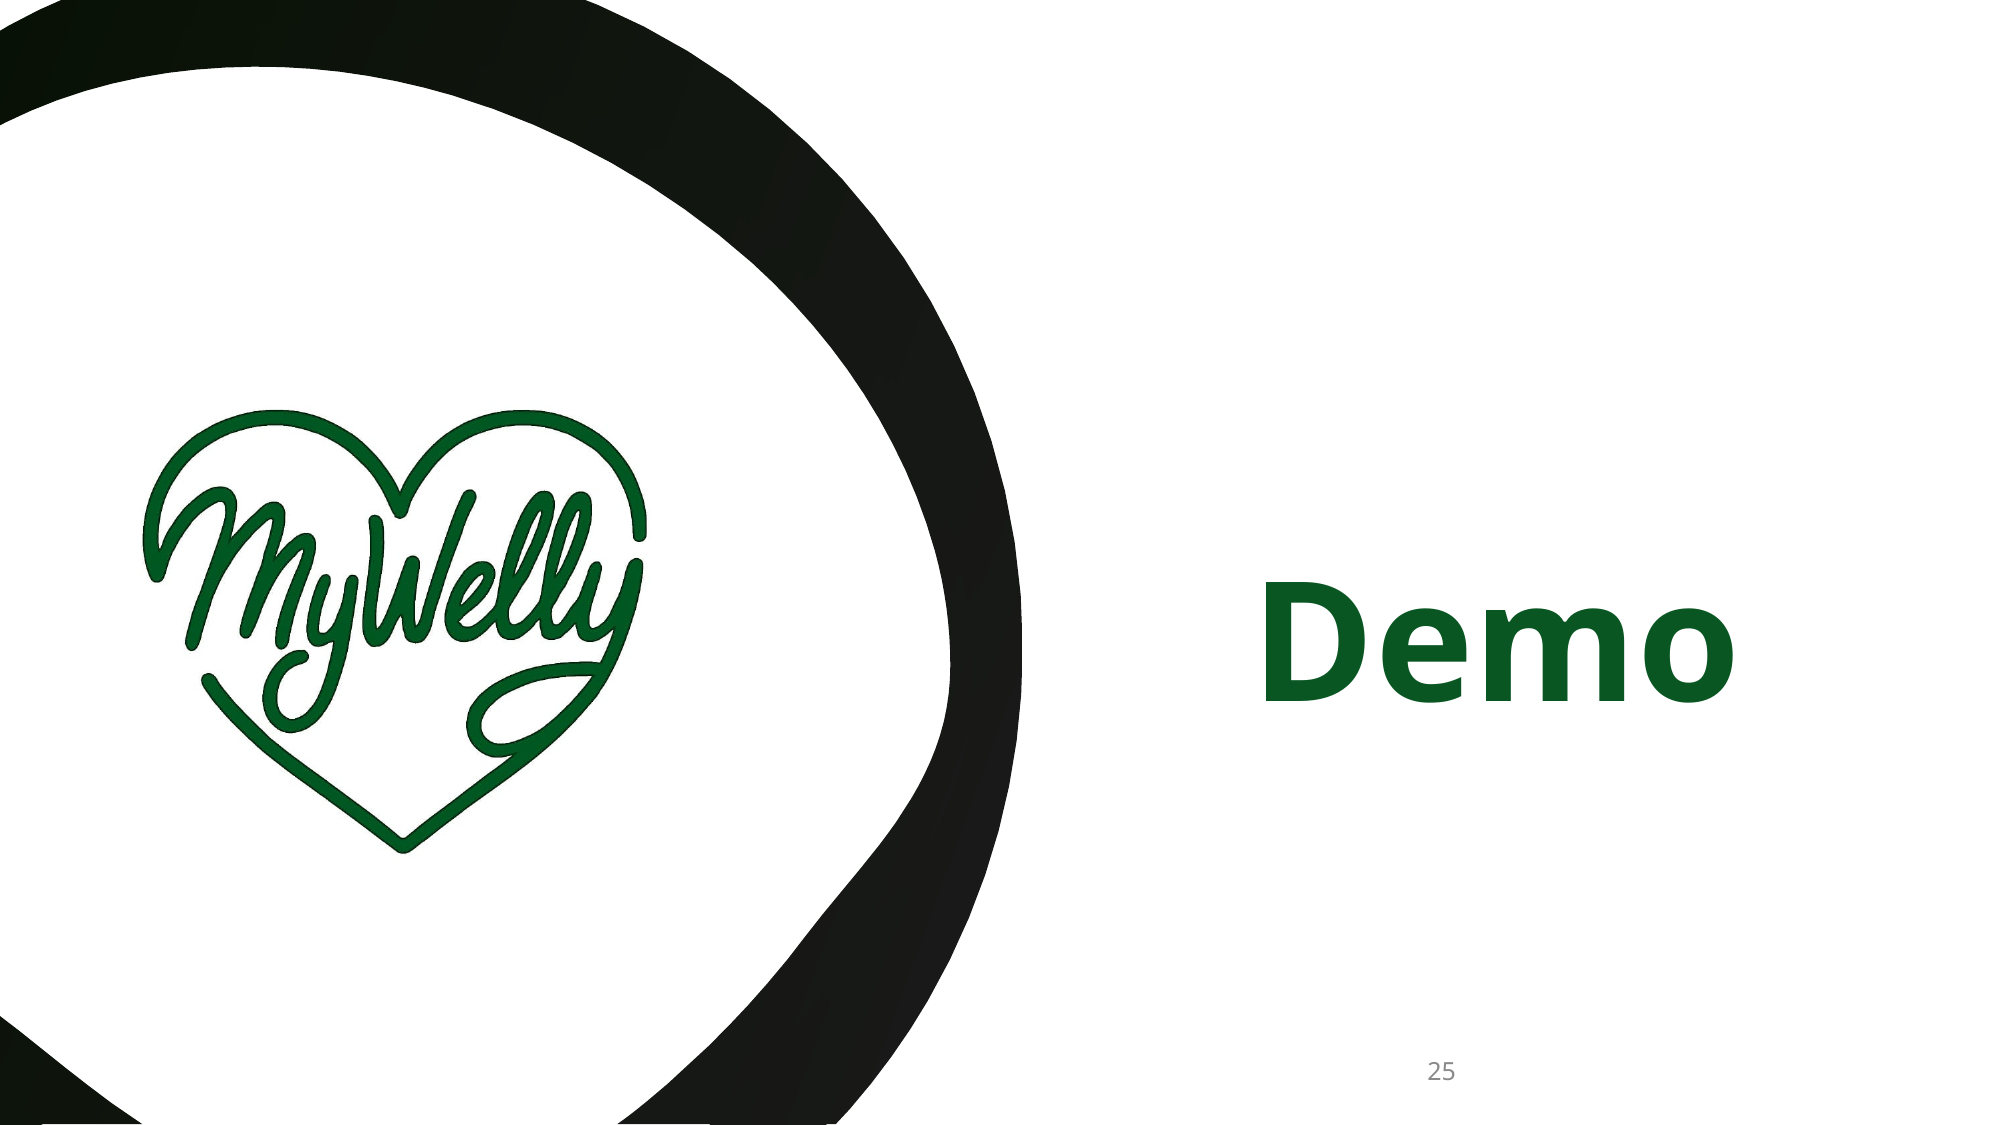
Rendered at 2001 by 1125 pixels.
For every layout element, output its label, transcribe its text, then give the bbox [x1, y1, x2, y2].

text_box Demo [1236, 549, 2000, 933]
picture [55, 297, 736, 978]
text_box [0, 0, 2000, 1125]
